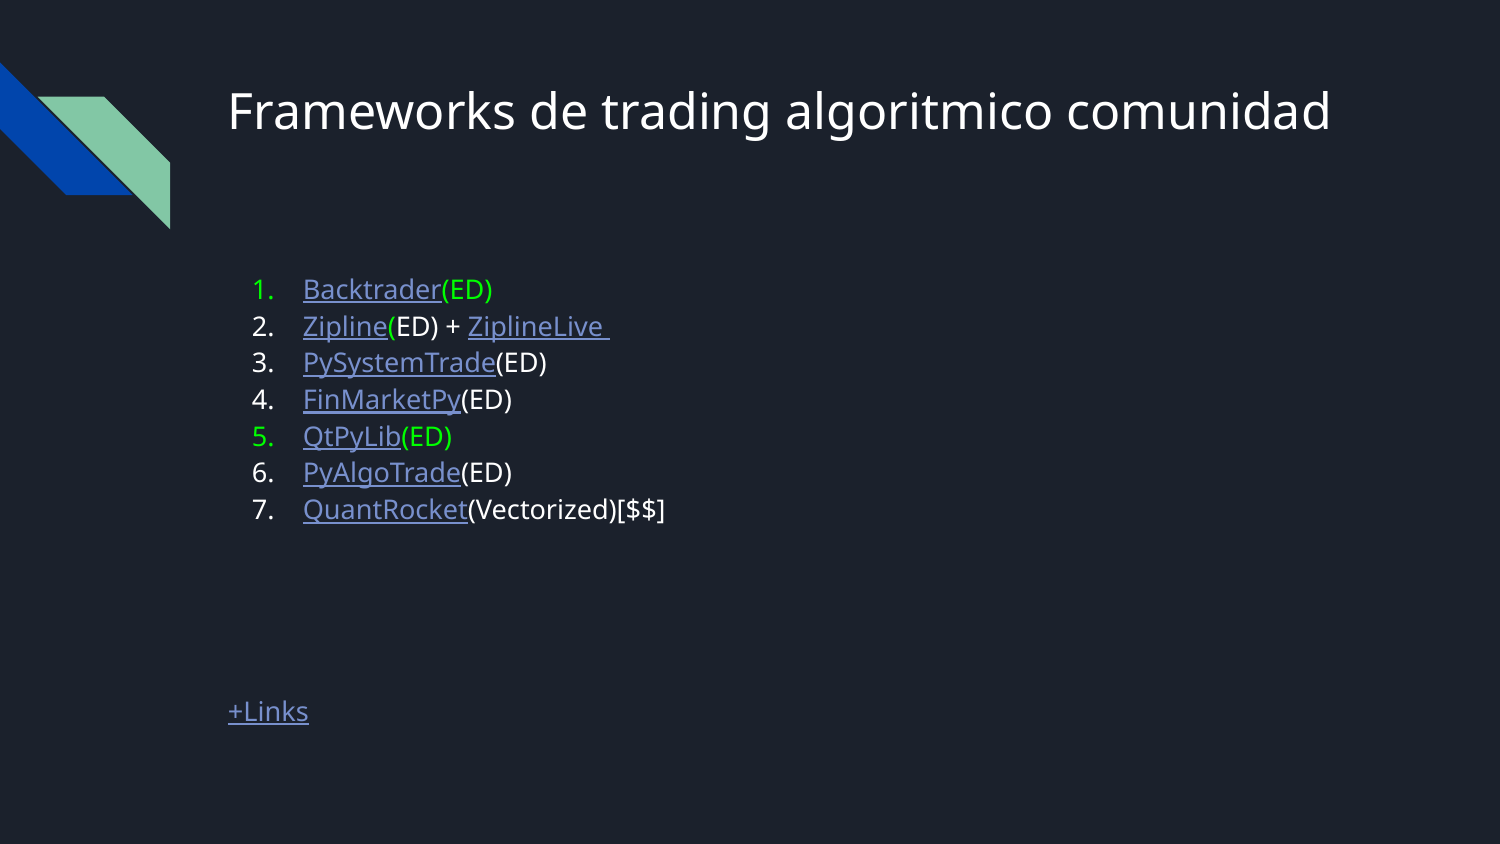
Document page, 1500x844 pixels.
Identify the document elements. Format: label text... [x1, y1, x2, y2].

list Backtrader(ED) Zipline(ED) + ZiplineLive PySystemTrade(ED) FinMarketPy(ED) QtPyLib(ED) PyAlgoTrade(ED) QuantRocket(Vectorized)[$$] +Links [212, 257, 1368, 735]
title Frameworks de trading algoritmico comunidad [212, 64, 1368, 215]
